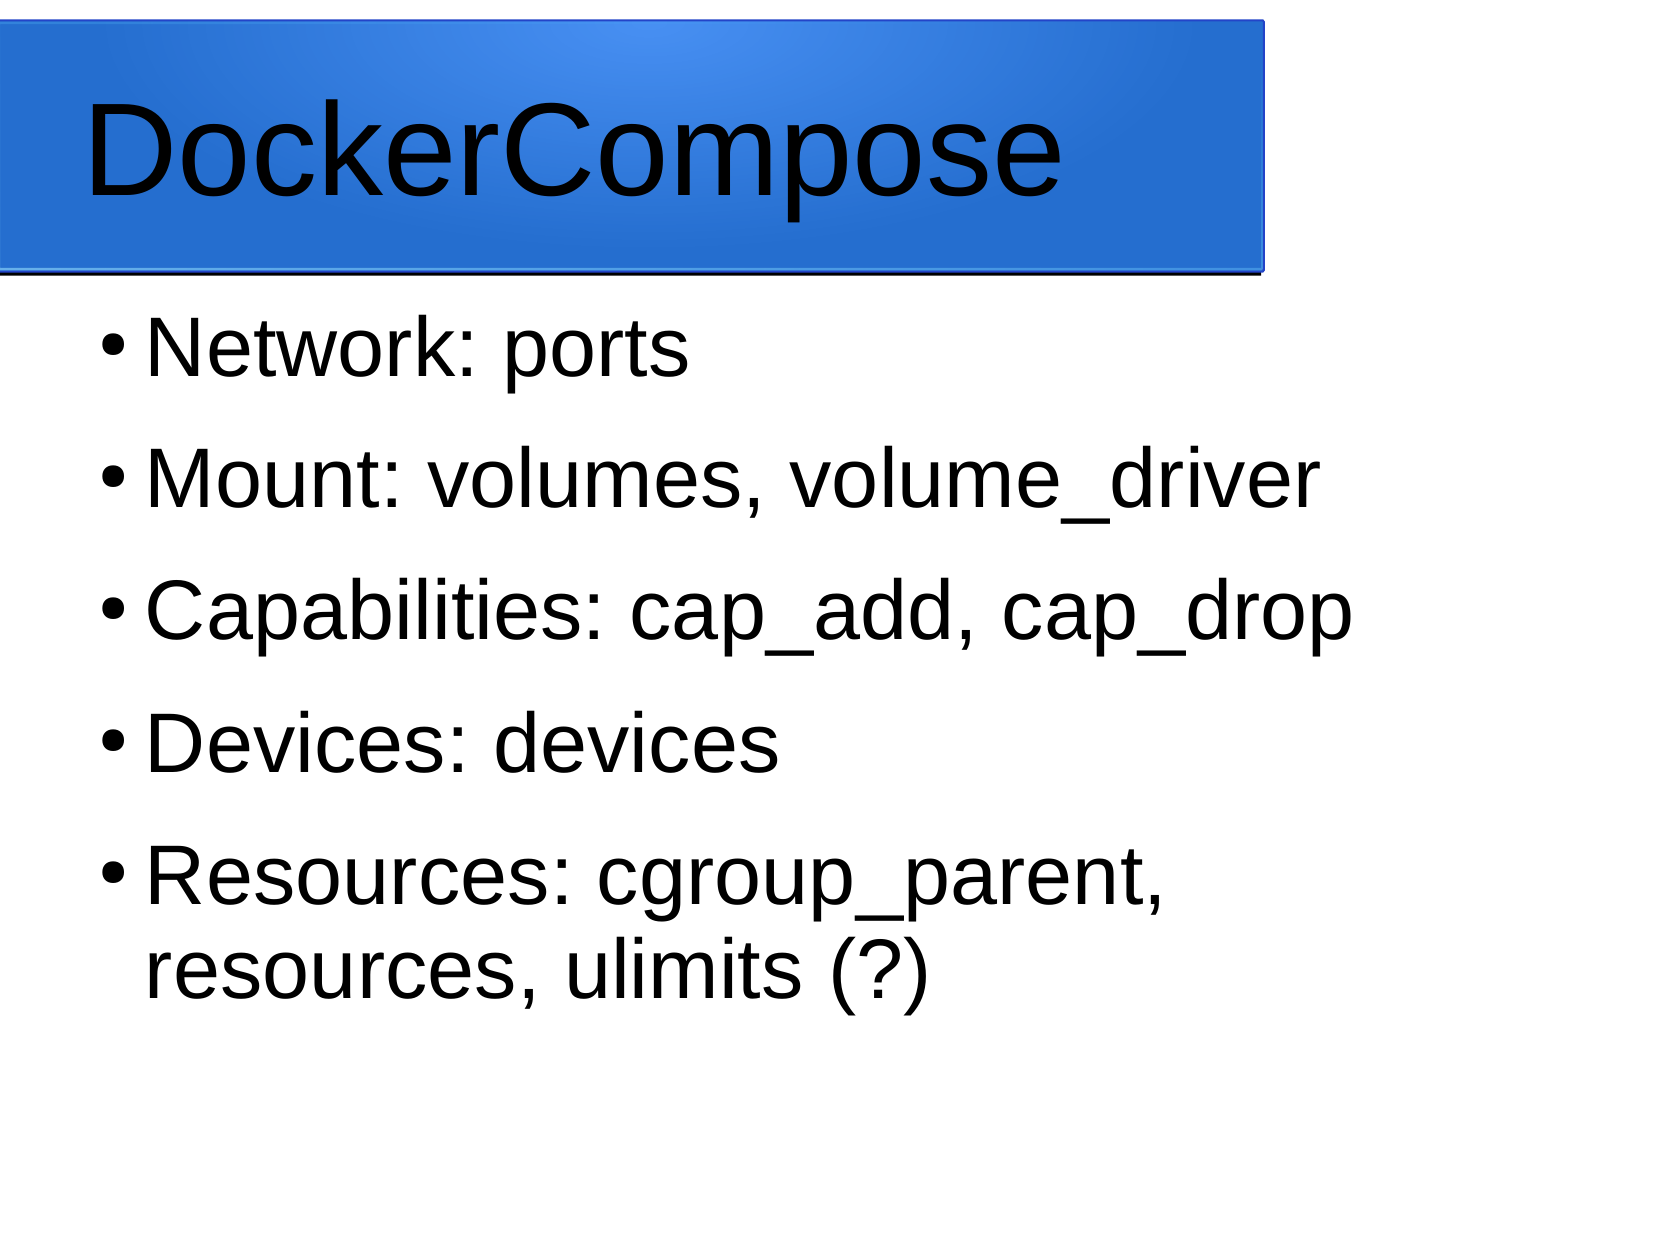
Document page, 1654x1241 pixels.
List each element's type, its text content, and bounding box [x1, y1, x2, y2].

title DockerCompose [82, 47, 1235, 252]
list Network: ports Mount: volumes, volume_driver Capabilities: cap_add, cap_drop Devices: devices Resources: cgroup_parent, resources, ulimits (?) [82, 299, 1571, 1019]
